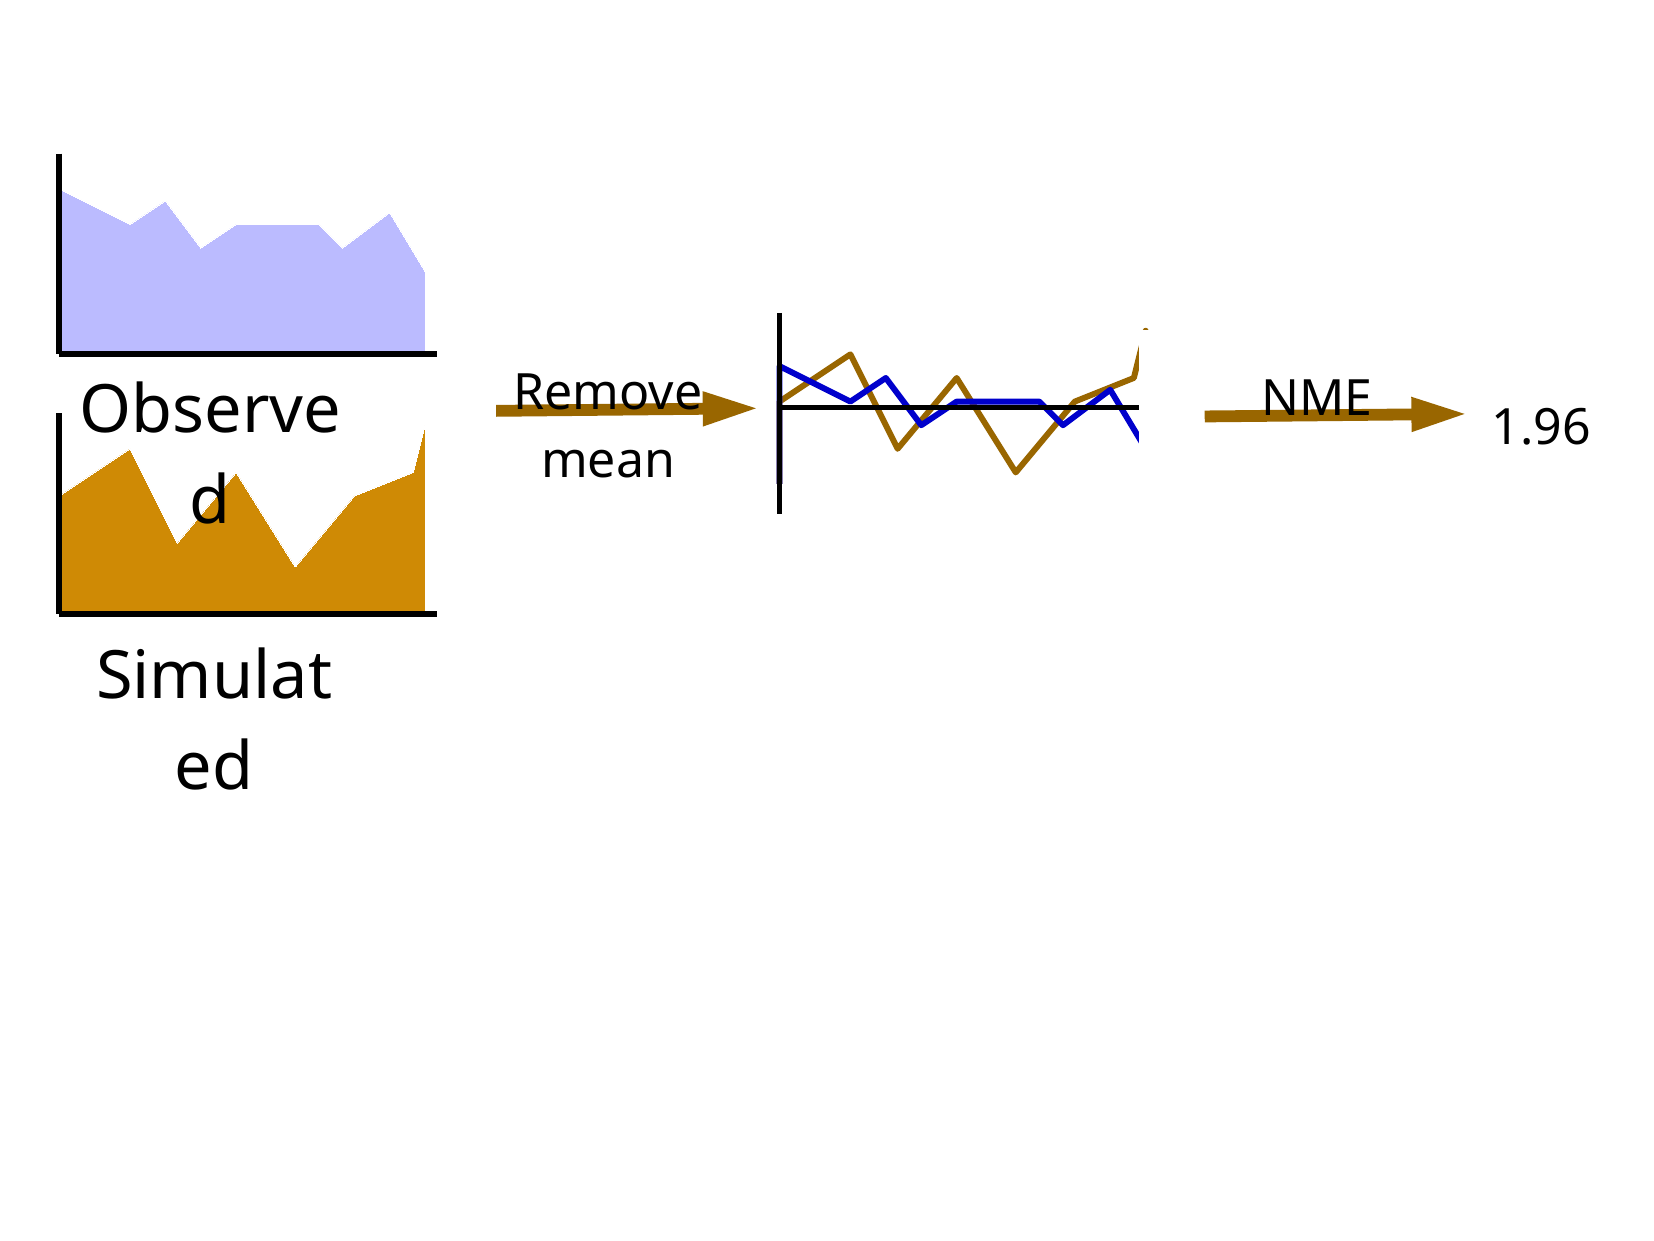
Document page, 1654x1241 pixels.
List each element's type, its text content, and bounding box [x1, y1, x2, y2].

text_box [62, 190, 426, 351]
text_box Observed [59, 354, 362, 502]
text_box [782, 354, 907, 405]
text_box [201, 502, 219, 519]
text_box 1.96 [1381, 383, 1654, 532]
text_box NME [1157, 354, 1477, 502]
text_box Simulated [62, 620, 367, 768]
text_box [934, 377, 1043, 405]
text_box [767, 330, 1247, 585]
text_box Remove mean [448, 348, 768, 497]
text_box [62, 425, 426, 611]
